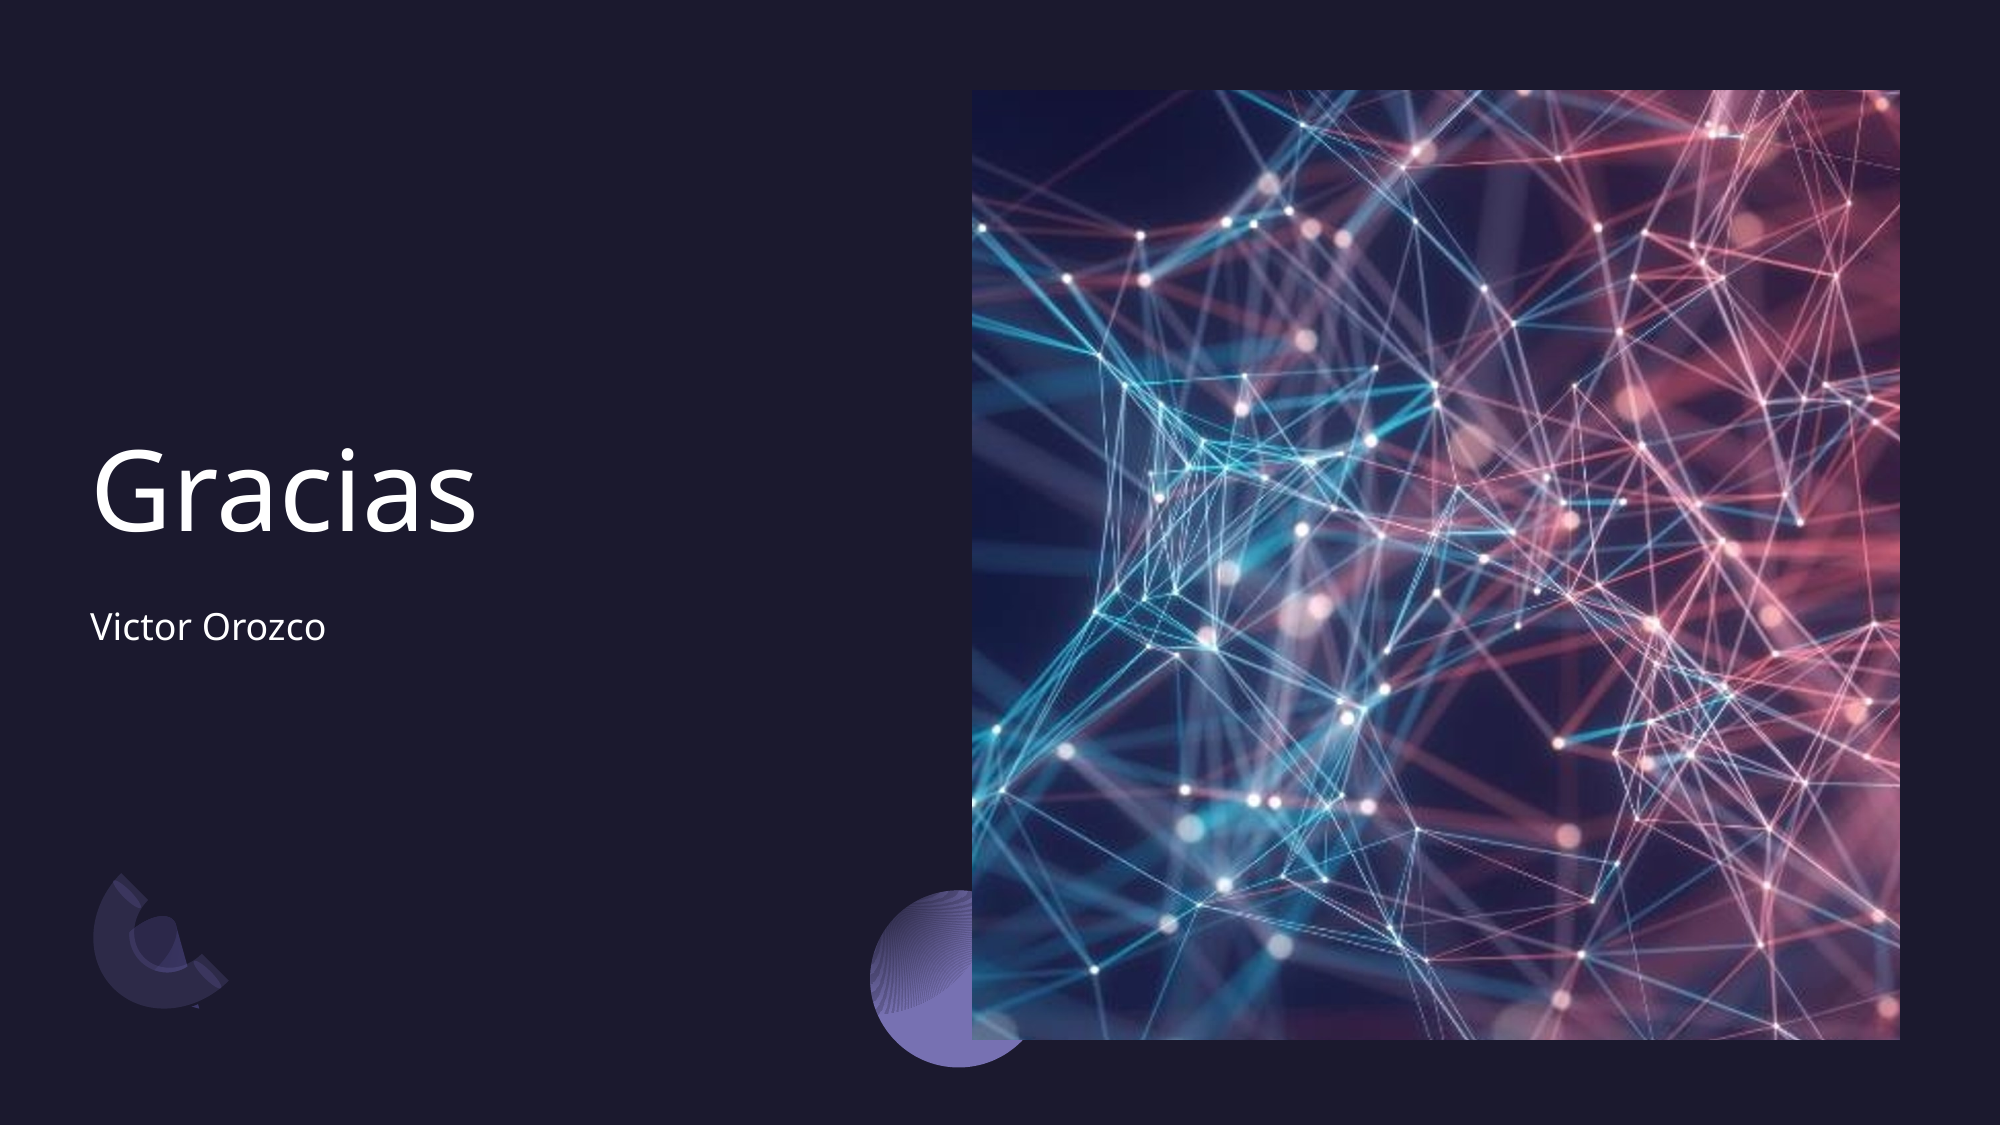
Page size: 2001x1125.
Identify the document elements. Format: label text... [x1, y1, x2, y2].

list Victor Orozco [90, 598, 940, 1043]
title Gracias [90, 90, 940, 557]
picture [972, 90, 1900, 1040]
